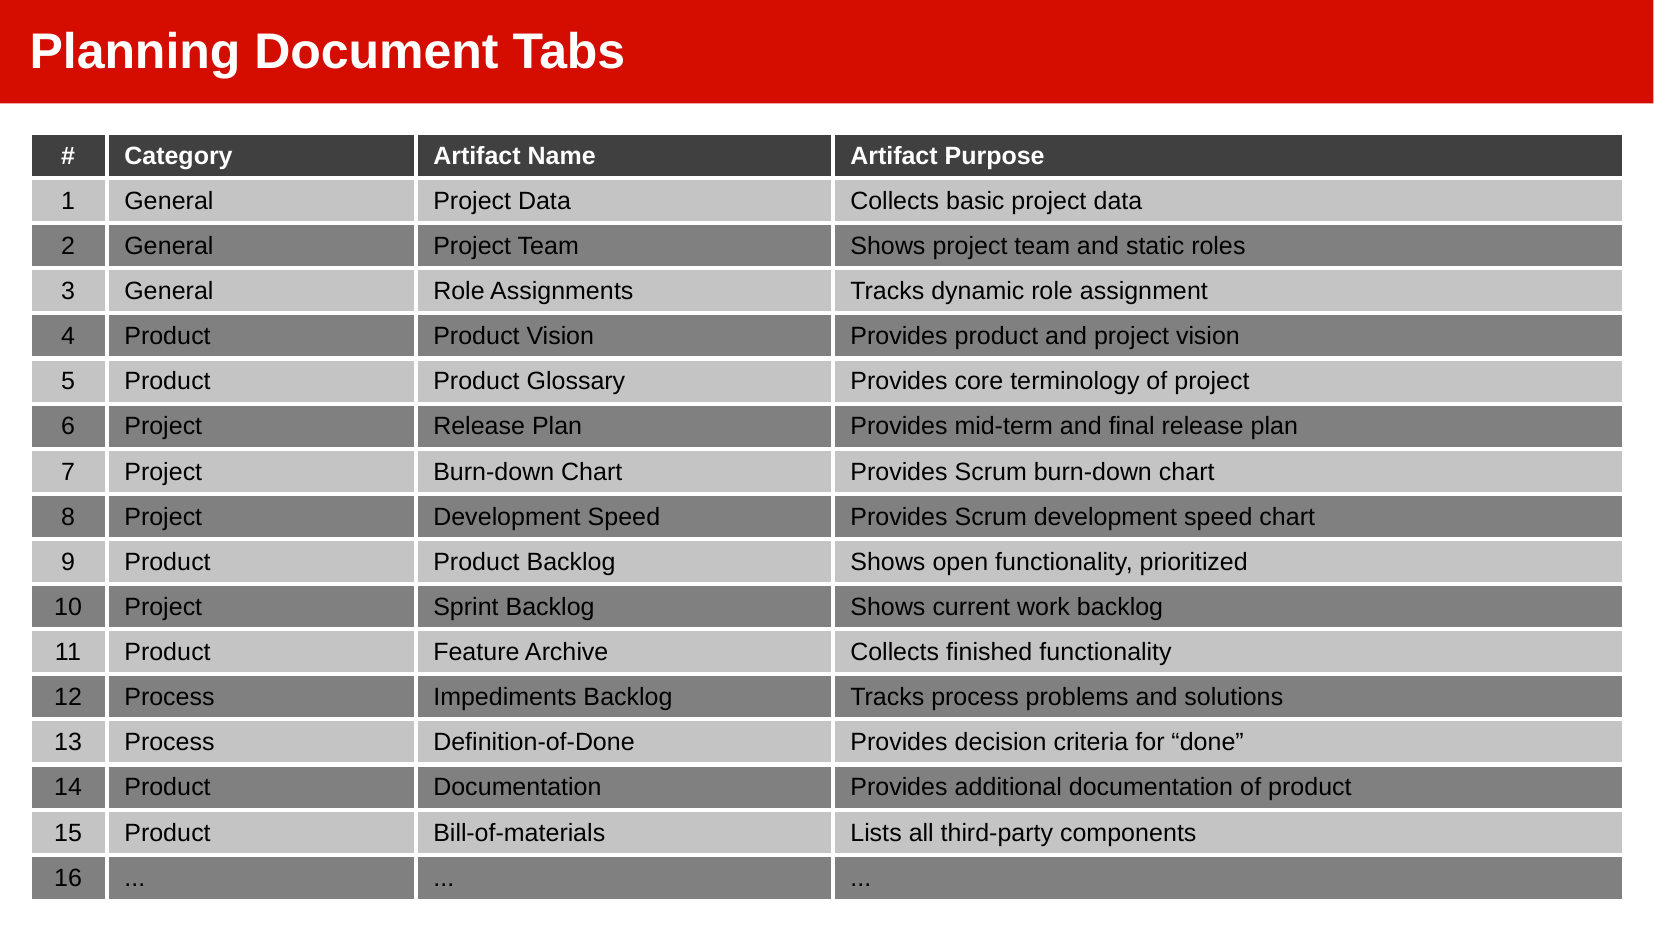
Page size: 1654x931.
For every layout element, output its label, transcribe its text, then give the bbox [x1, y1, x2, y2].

table_cell 15 [32, 812, 105, 853]
table_cell 10 [32, 586, 105, 627]
table_cell Definition-of-Done [418, 721, 831, 762]
table_cell Development Speed [418, 496, 831, 537]
table_cell Product Vision [418, 315, 831, 356]
table_header Category [109, 135, 414, 176]
table_cell Provides decision criteria for “done” [835, 721, 1622, 762]
table_cell 2 [32, 225, 105, 266]
table_cell Provides product and project vision [835, 315, 1622, 356]
table_cell 7 [32, 451, 105, 492]
table_cell Provides additional documentation of product [835, 767, 1622, 808]
table_cell Collects finished functionality [835, 631, 1622, 672]
table_cell Bill-of-materials [418, 812, 831, 853]
table_cell Product [109, 541, 414, 582]
table_cell 12 [32, 676, 105, 717]
table_cell Role Assignments [418, 270, 831, 311]
table_cell Product Backlog [418, 541, 831, 582]
table_cell Tracks process problems and solutions [835, 676, 1622, 717]
table_cell Shows project team and static roles [835, 225, 1622, 266]
table_cell Product [109, 361, 414, 402]
table_cell General [109, 180, 414, 221]
table_header Artifact Purpose [835, 135, 1622, 176]
table_cell Shows open functionality, prioritized [835, 541, 1622, 582]
table_cell Sprint Backlog [418, 586, 831, 627]
table_cell 3 [32, 270, 105, 311]
table_cell ... [109, 857, 414, 899]
table_cell Project Data [418, 180, 831, 221]
table_cell Product Glossary [418, 361, 831, 402]
table_cell Process [109, 721, 414, 762]
table_cell Shows current work backlog [835, 586, 1622, 627]
table_cell Product [109, 315, 414, 356]
table_cell Lists all third-party components [835, 812, 1622, 853]
table_cell 8 [32, 496, 105, 537]
table_cell Provides Scrum development speed chart [835, 496, 1622, 537]
table_cell 4 [32, 315, 105, 356]
table_cell 9 [32, 541, 105, 582]
table_cell ... [418, 857, 831, 899]
table_cell Provides Scrum burn-down chart [835, 451, 1622, 492]
table_cell Project [109, 586, 414, 627]
table_cell Burn-down Chart [418, 451, 831, 492]
table_cell Product [109, 767, 414, 808]
table_cell Process [109, 676, 414, 717]
table_cell 1 [32, 180, 105, 221]
table_cell Project [109, 496, 414, 537]
table_cell Tracks dynamic role assignment [835, 270, 1622, 311]
table_cell Provides core terminology of project [835, 361, 1622, 402]
table_header Artifact Name [418, 135, 831, 176]
table_cell 14 [32, 767, 105, 808]
table_cell 16 [32, 857, 105, 899]
table_cell Release Plan [418, 406, 831, 447]
table_cell Documentation [418, 767, 831, 808]
table_cell Collects basic project data [835, 180, 1622, 221]
table_header # [32, 135, 105, 176]
title Planning Document Tabs [0, 0, 1654, 104]
table_cell 5 [32, 361, 105, 402]
table_cell 6 [32, 406, 105, 447]
table_cell 11 [32, 631, 105, 672]
table_cell 13 [32, 721, 105, 762]
table_cell Feature Archive [418, 631, 831, 672]
table_cell Product [109, 631, 414, 672]
table_cell Provides mid-term and final release plan [835, 406, 1622, 447]
table_cell Project Team [418, 225, 831, 266]
table_cell Project [109, 451, 414, 492]
table_cell ... [835, 857, 1622, 899]
table_cell General [109, 225, 414, 266]
table_cell Product [109, 812, 414, 853]
table_cell Impediments Backlog [418, 676, 831, 717]
table_cell General [109, 270, 414, 311]
table_cell Project [109, 406, 414, 447]
